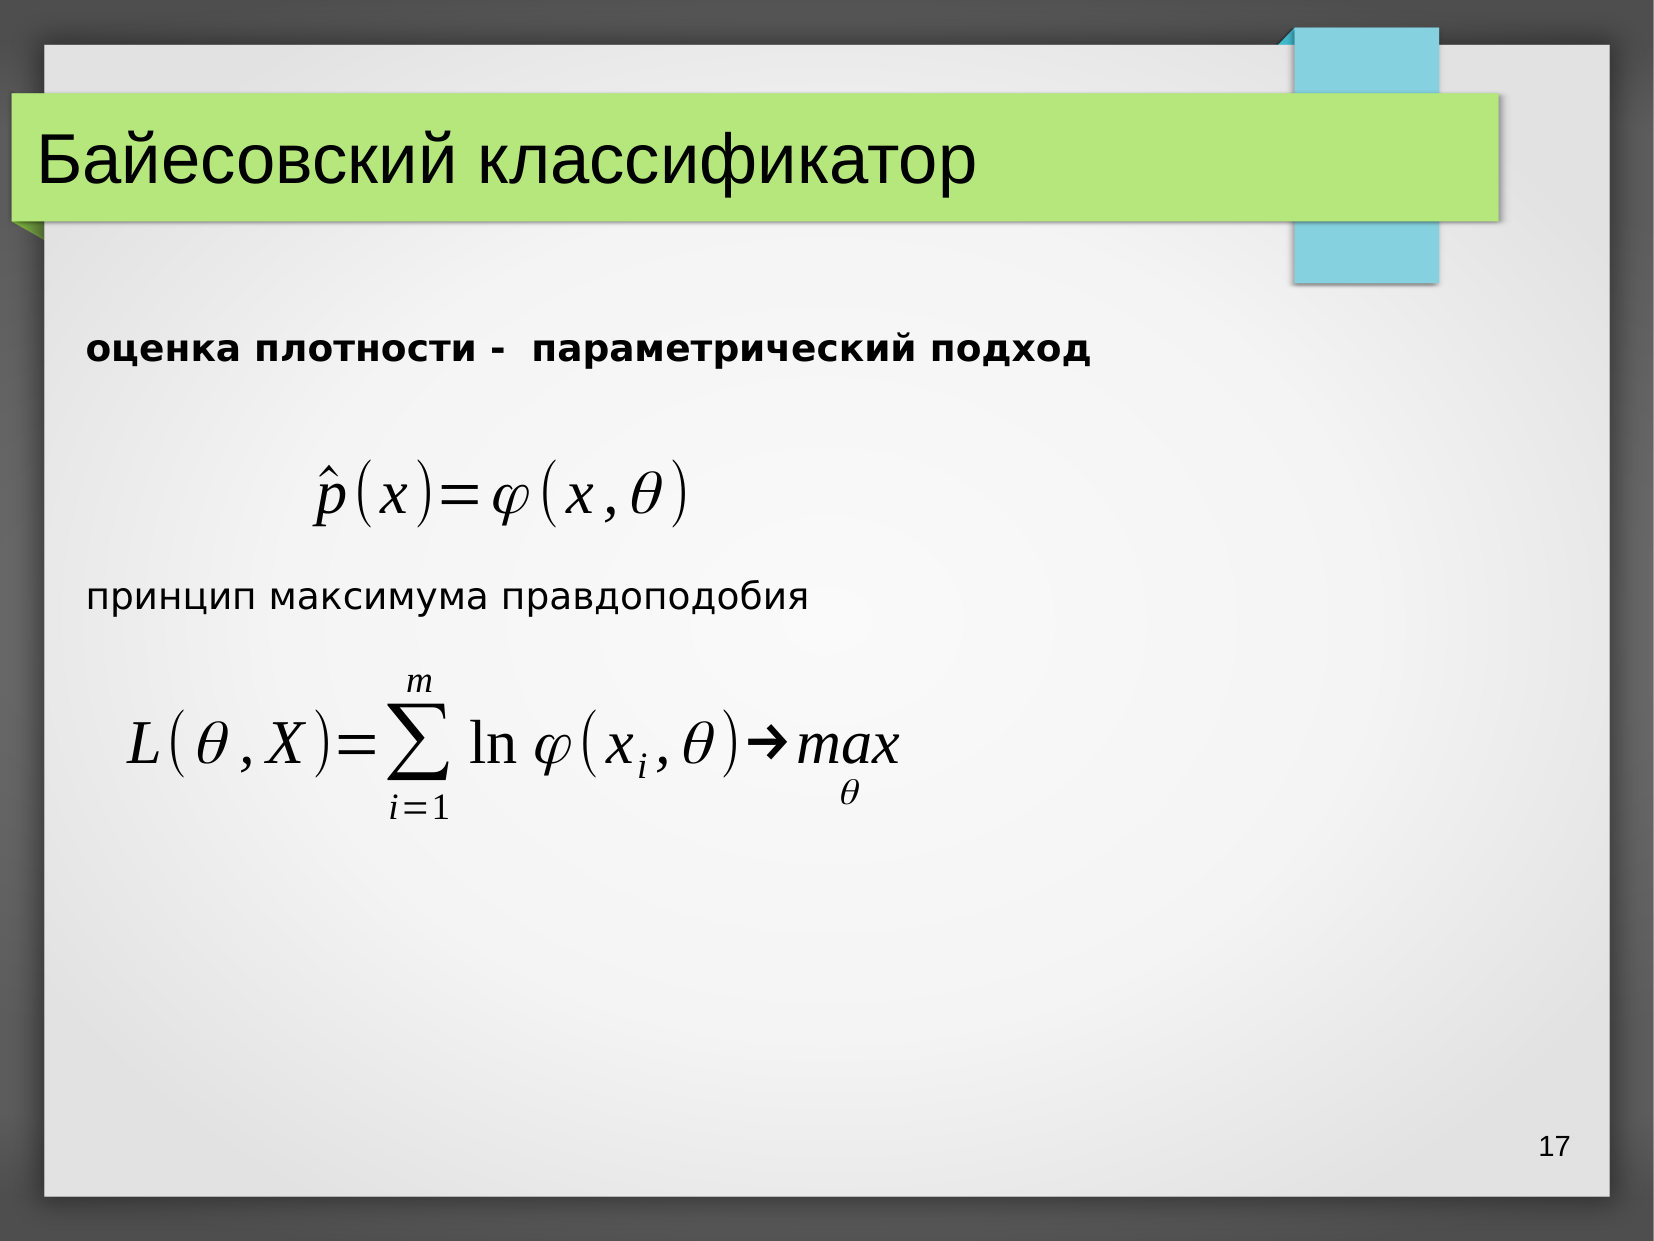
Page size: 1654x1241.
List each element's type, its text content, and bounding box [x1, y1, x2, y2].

text_box принцип максимума правдоподобия [70, 567, 886, 628]
chart [118, 658, 910, 827]
picture [0, 0, 1654, 1241]
chart [303, 456, 697, 532]
text_box оценка плотности - параметрический подход [70, 318, 1548, 425]
title Байесовский классификатор [35, 118, 1489, 200]
